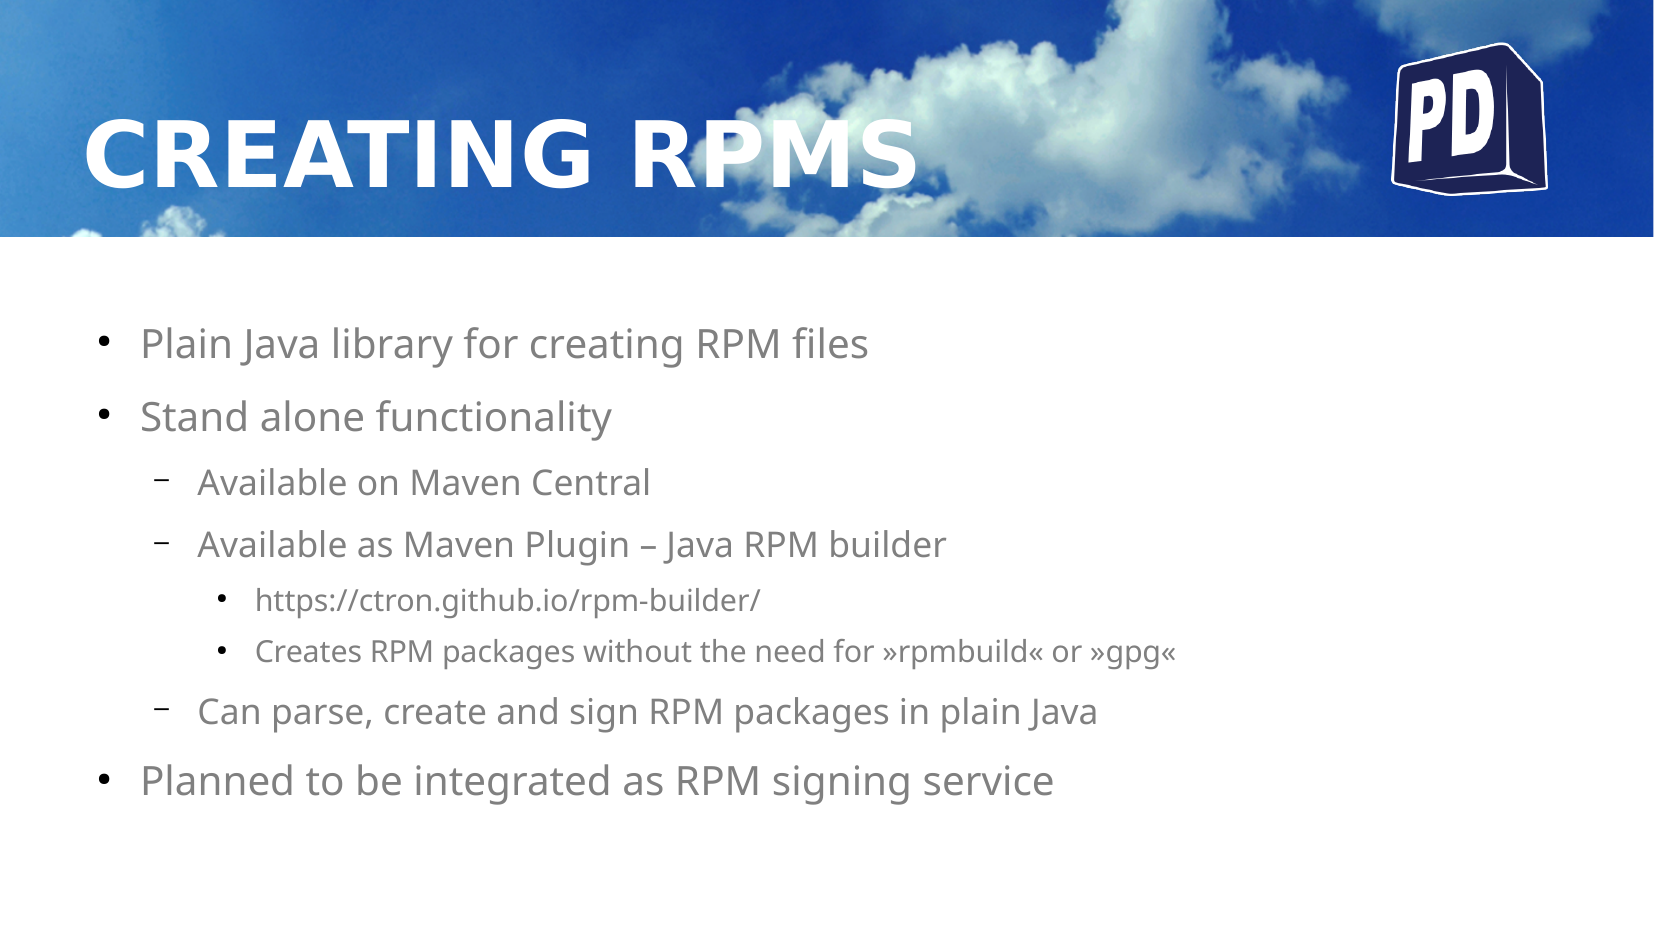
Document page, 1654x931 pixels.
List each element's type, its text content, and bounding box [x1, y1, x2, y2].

title CREATING RPMS [82, 78, 1261, 234]
picture [0, 0, 1654, 237]
list Plain Java library for creating RPM files Stand alone functionality Available on Maven Central Available as Maven Plugin – Java RPM builder https://ctron.github.io/rpm-builder/ Creates RPM packages without the need for »rpmbuild« or »gpg« Can parse, create and sign RPM packages in plain Java Planned to be integrated as RPM signing service [82, 315, 1571, 811]
